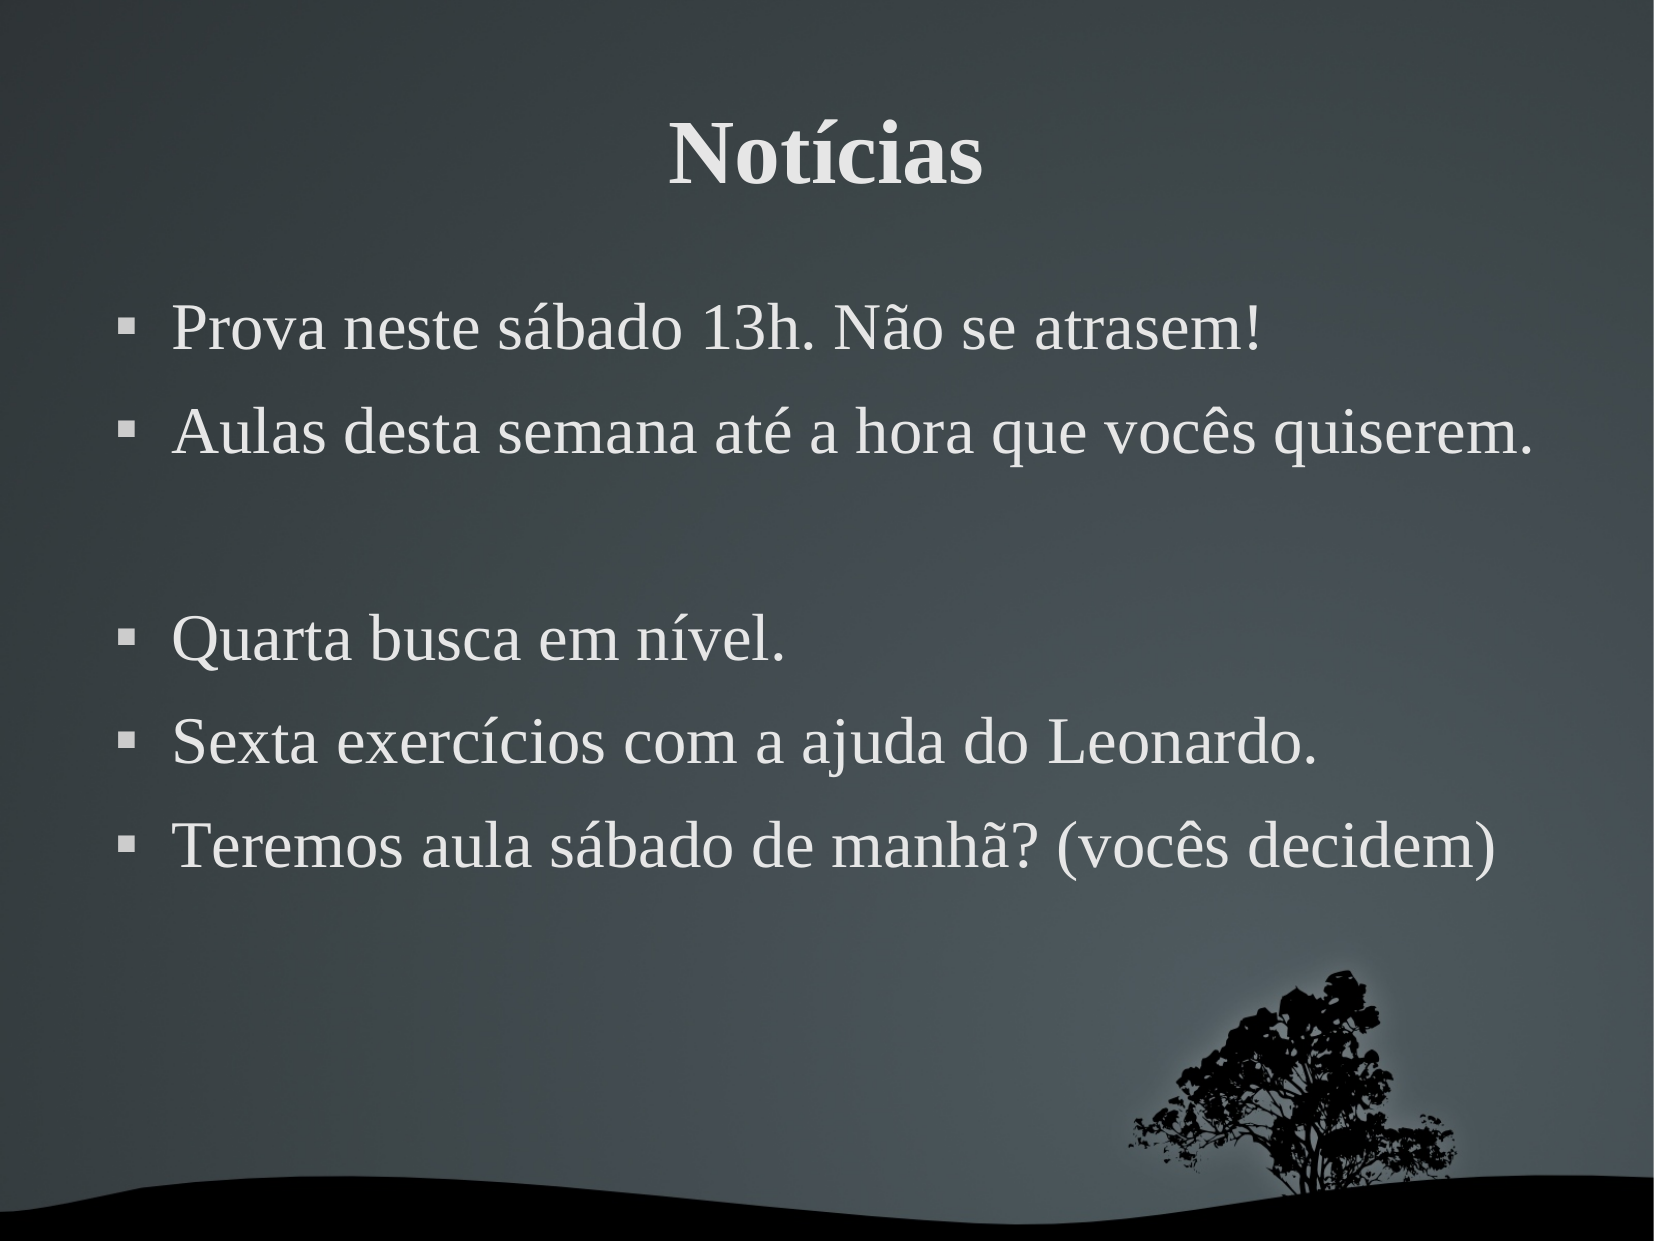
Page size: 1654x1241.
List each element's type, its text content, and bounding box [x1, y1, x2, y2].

list Prova neste sábado 13h. Não se atrasem! Aulas desta semana até a hora que vocês quiserem. Quarta busca em nível. Sexta exercícios com a ajuda do Leonardo. Teremos aula sábado de manhã? (vocês decidem) [82, 290, 1571, 1109]
picture [0, 0, 1654, 1241]
title Notícias [82, 49, 1571, 257]
